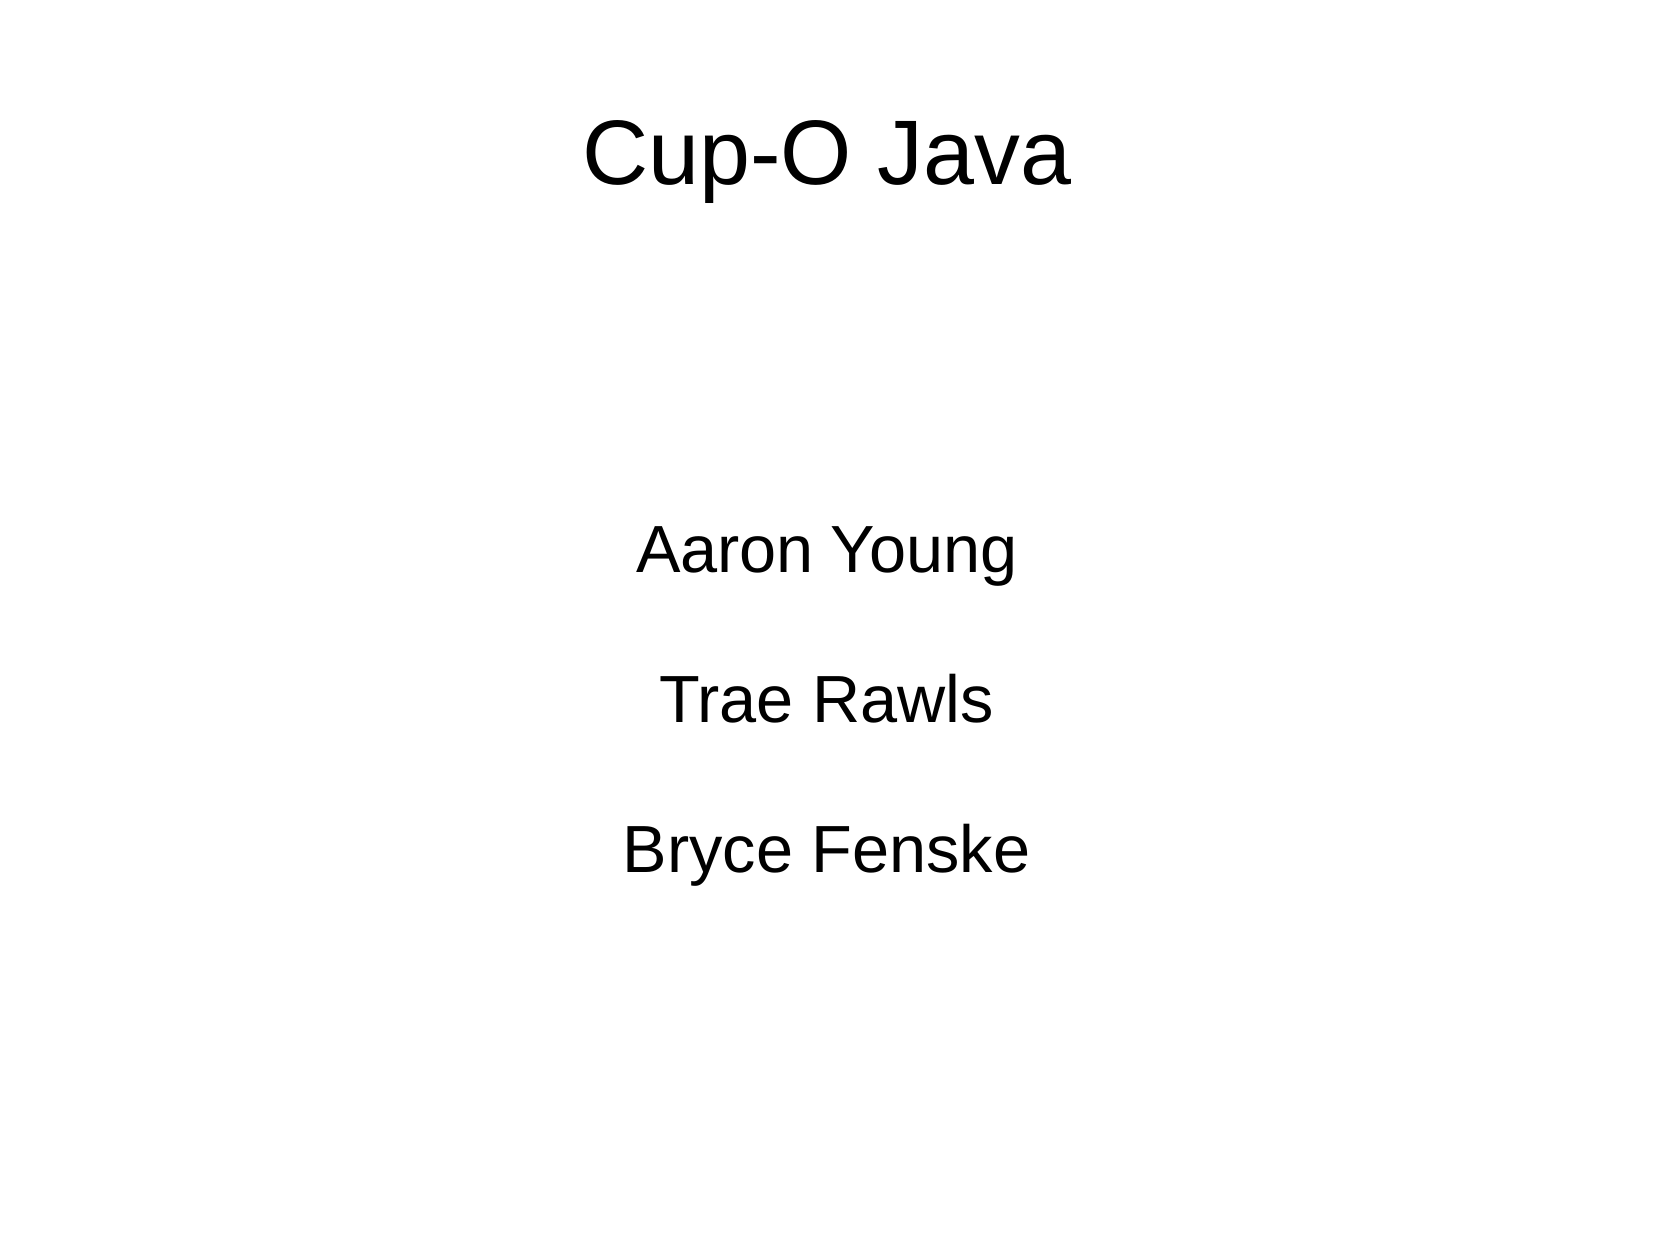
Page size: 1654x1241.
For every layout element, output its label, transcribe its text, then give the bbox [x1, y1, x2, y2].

subtitle Aaron Young Trae Rawls Bryce Fenske [82, 290, 1571, 1109]
title Cup-O Java [82, 49, 1571, 257]
